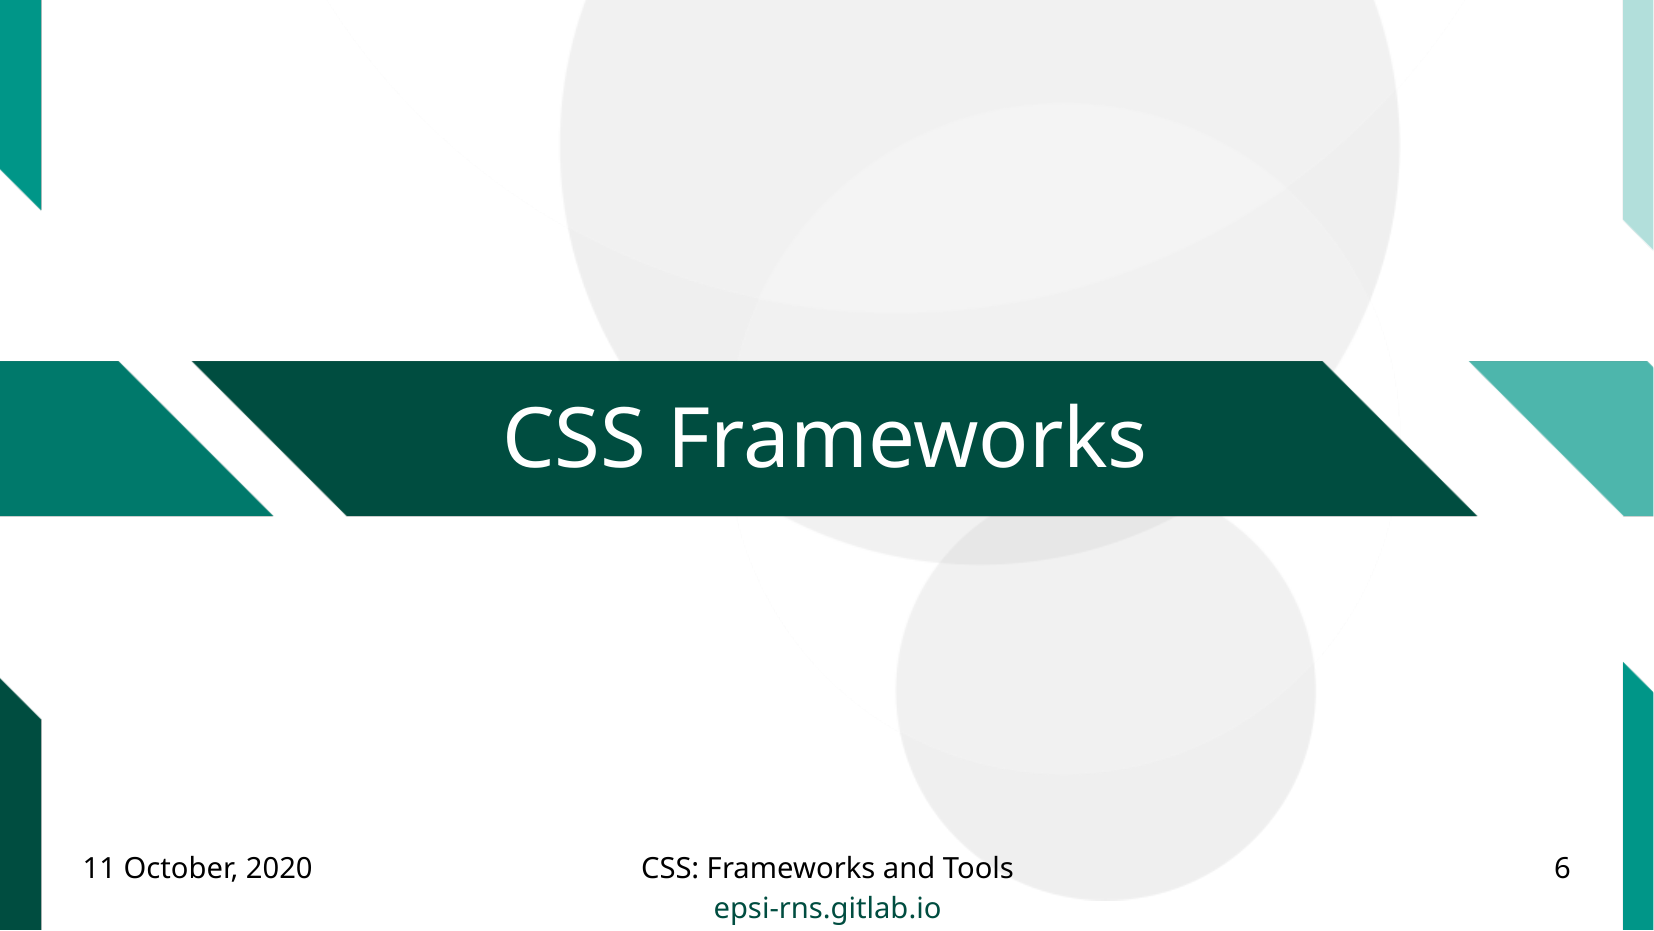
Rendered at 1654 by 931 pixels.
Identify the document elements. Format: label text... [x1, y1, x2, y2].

picture [0, 0, 1654, 930]
title CSS Frameworks [82, 360, 1568, 511]
